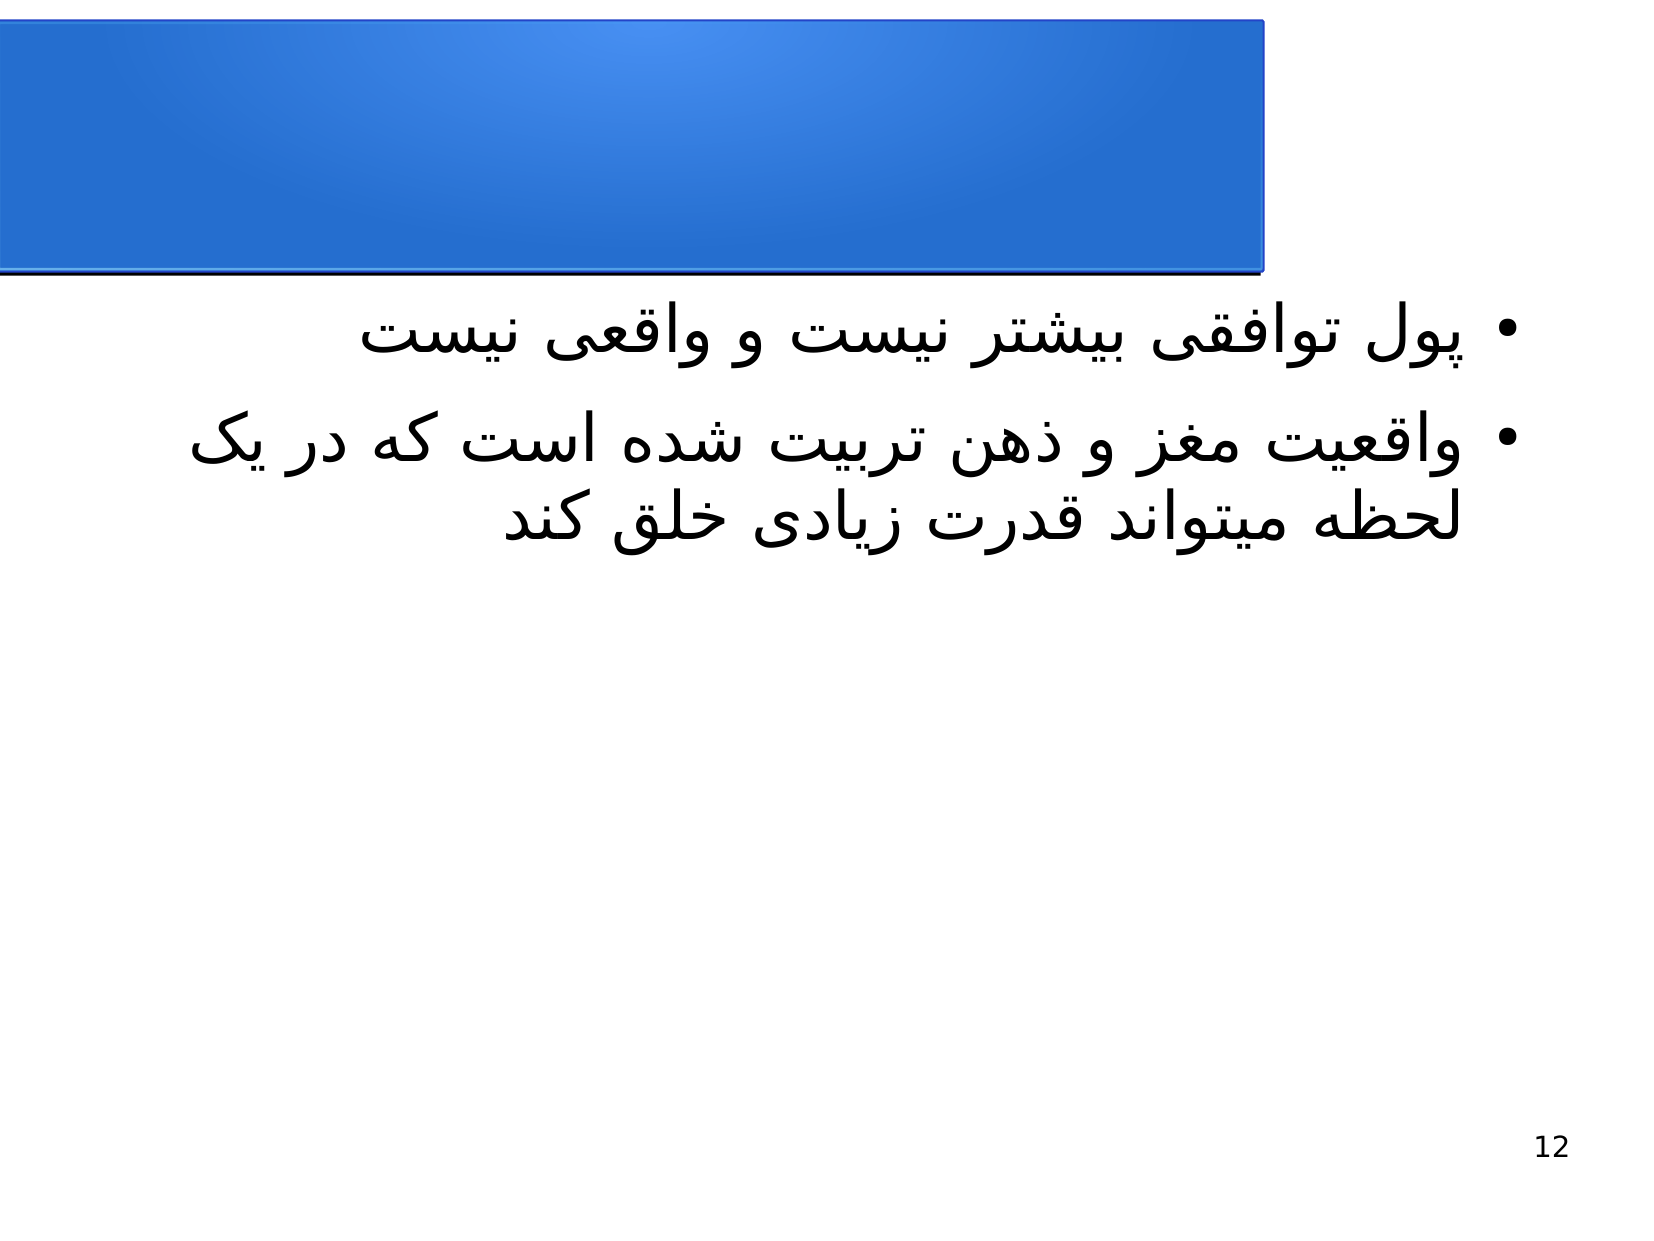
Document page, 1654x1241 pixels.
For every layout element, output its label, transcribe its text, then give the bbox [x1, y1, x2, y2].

list پول توافقی بیشتر نیست و واقعی نیست واقعیت مغز و ذهن تربیت شده است که در یک لحظه میتواند قدرت زیادی خلق کند [82, 290, 1538, 1010]
